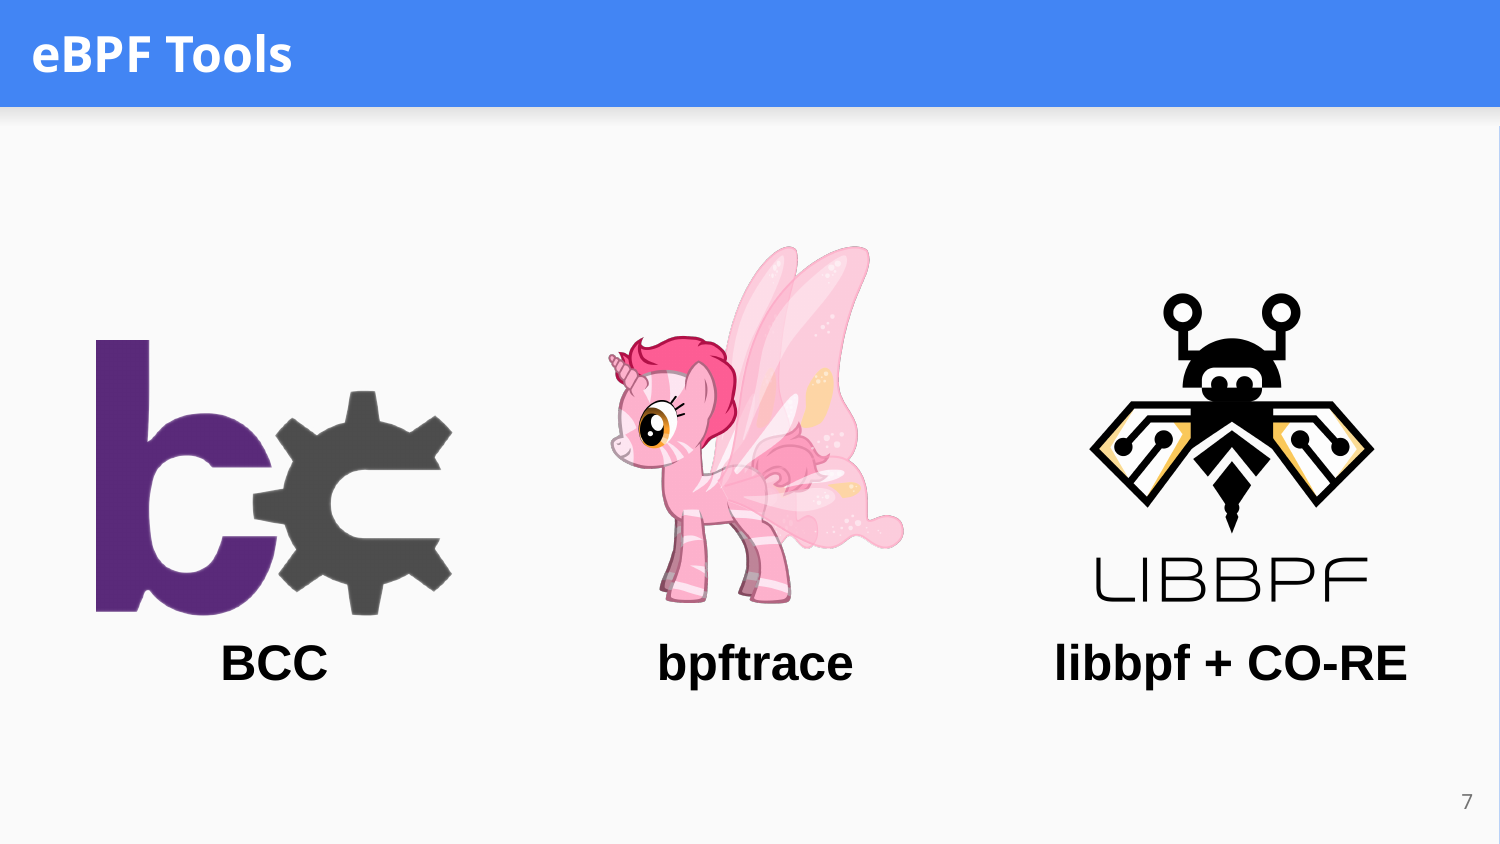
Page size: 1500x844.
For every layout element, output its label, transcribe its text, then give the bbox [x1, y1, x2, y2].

title eBPF Tools [16, 2, 1464, 102]
text_box BCC [96, 615, 453, 706]
text_box bpftrace [591, 615, 920, 706]
picture [591, 236, 920, 615]
picture [1058, 268, 1404, 615]
picture [96, 340, 453, 615]
slide_number 29 [1398, 770, 1489, 835]
text_box libbpf + CO-RE [1016, 615, 1446, 706]
